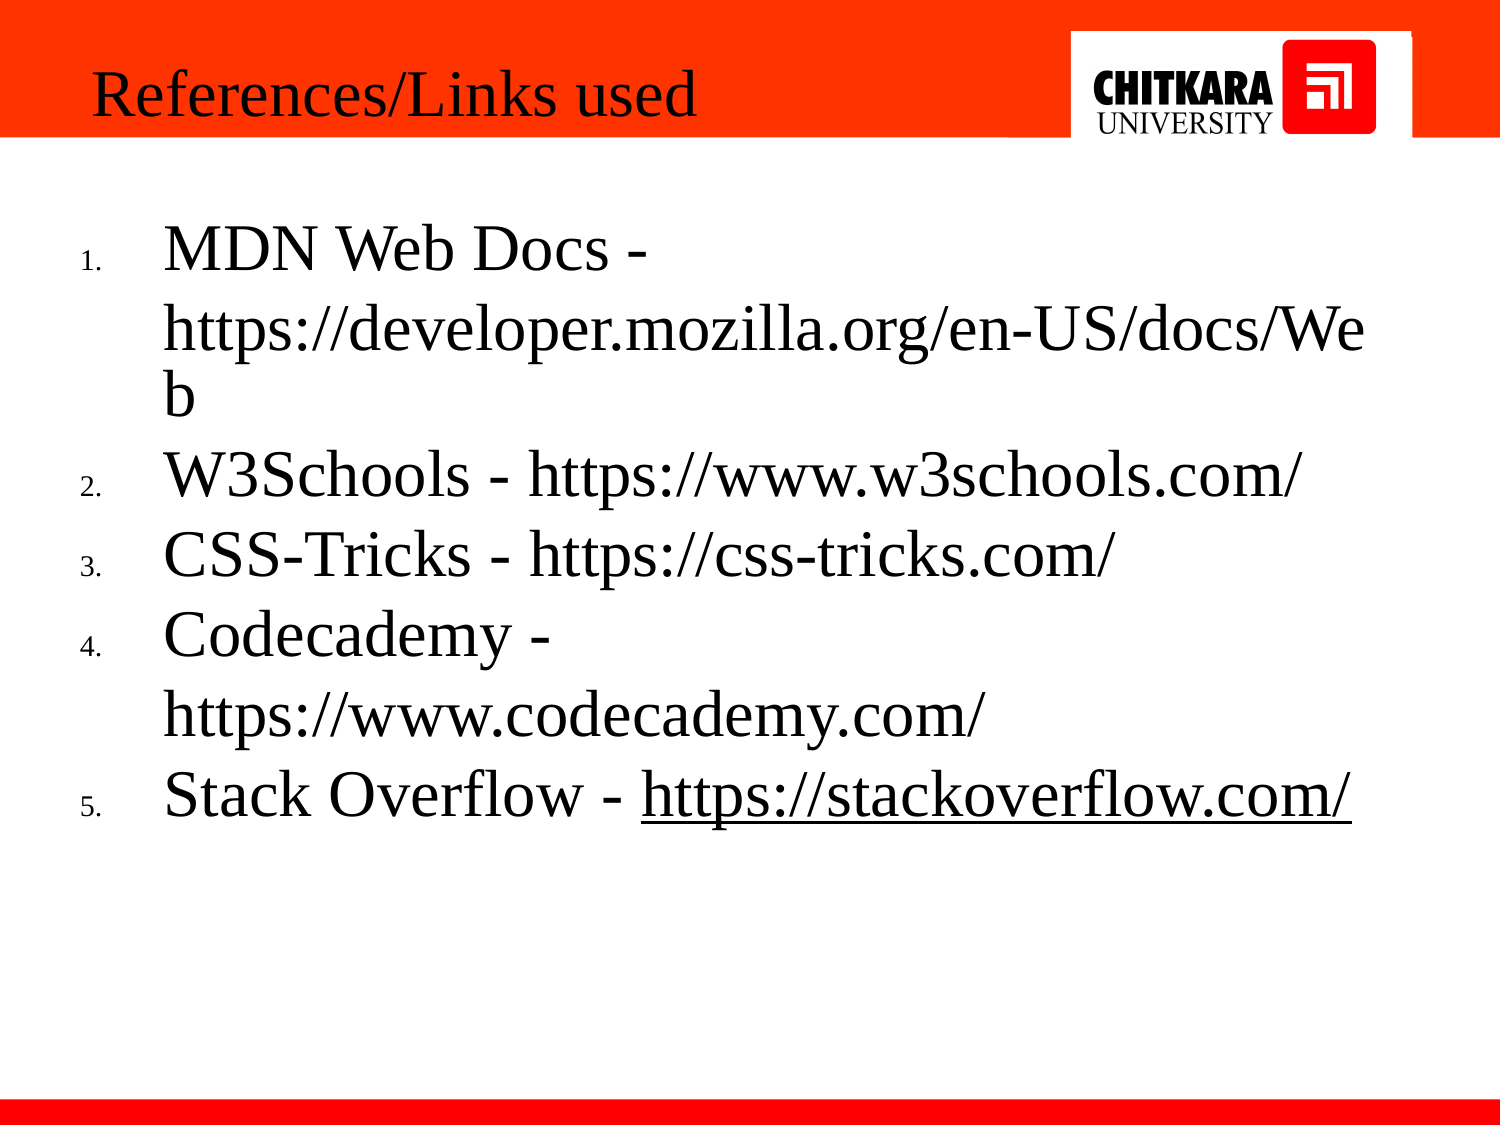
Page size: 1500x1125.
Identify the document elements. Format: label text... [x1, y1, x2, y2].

picture [1074, 37, 1391, 138]
text_box MDN Web Docs - https://developer.mozilla.org/en-US/docs/Web W3Schools - https://www.w3schools.com/ CSS-Tricks - https://css-tricks.com/ Codecademy - https://www.codecademy.com/ Stack Overflow - https://stackoverflow.com/ [64, 196, 1400, 771]
text_box References/Links used [76, 42, 963, 138]
